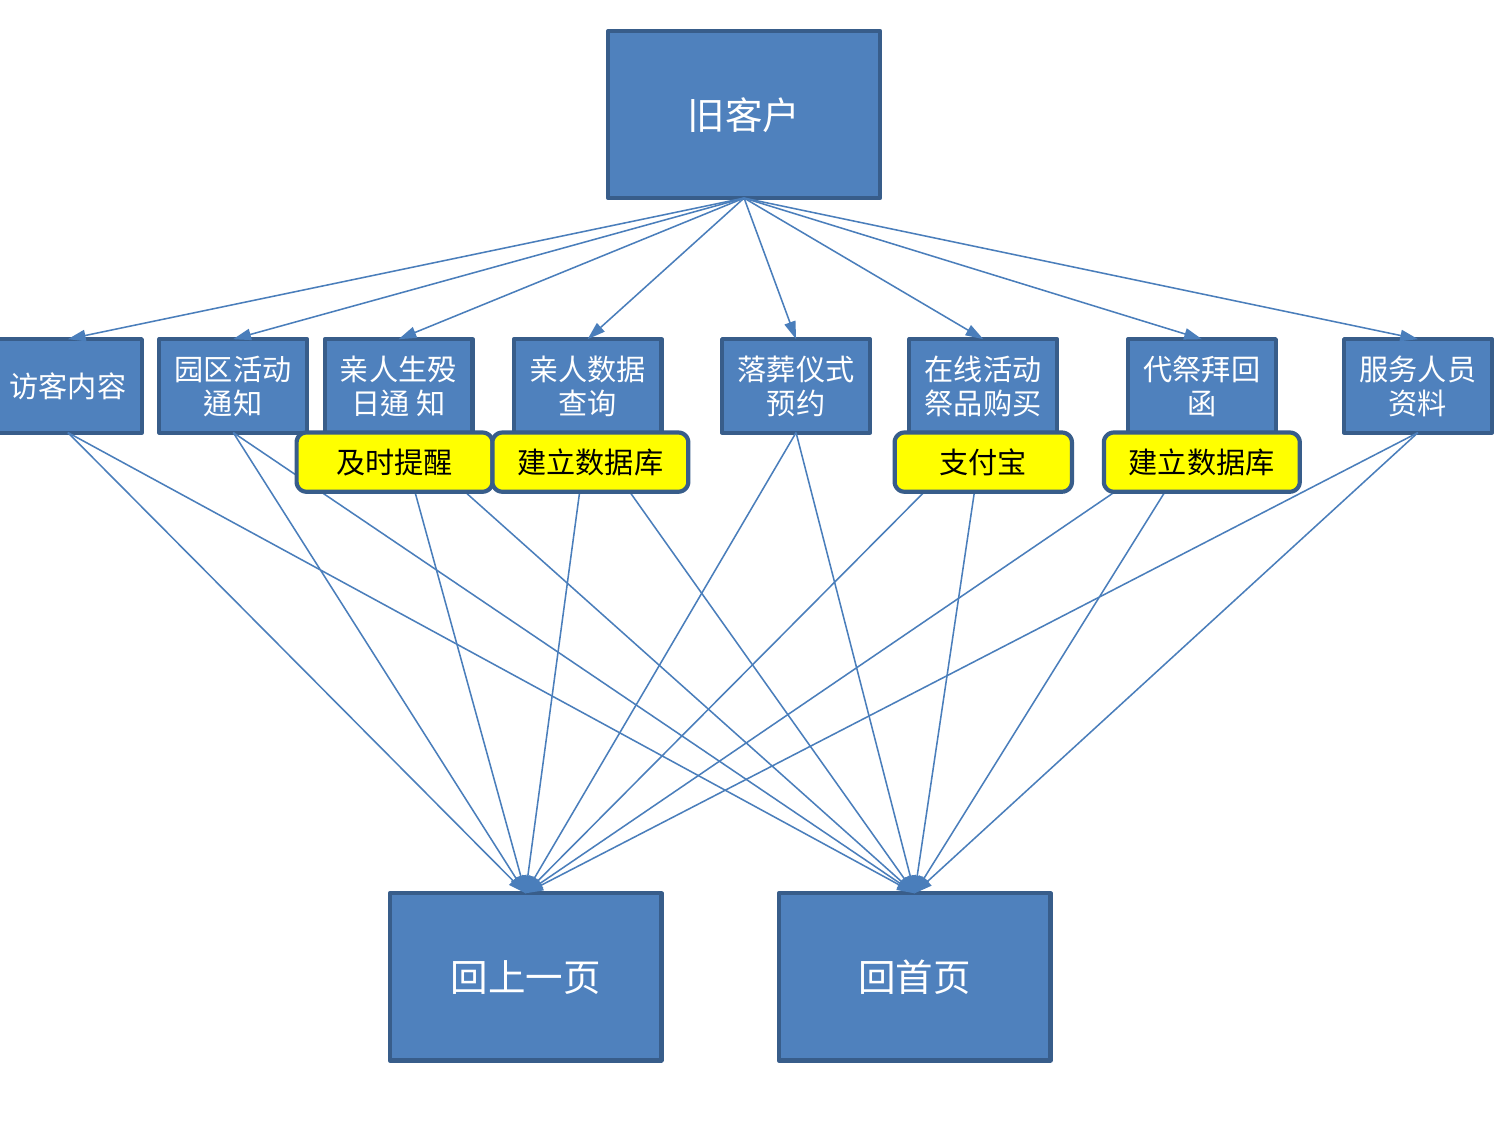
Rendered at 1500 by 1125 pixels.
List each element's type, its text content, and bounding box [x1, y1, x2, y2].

text_box 亲人数据查询 [514, 339, 662, 432]
text_box 回首页 [779, 893, 1051, 1060]
text_box 代祭拜回函 [1128, 339, 1276, 432]
text_box 回上一页 [390, 893, 661, 1060]
text_box 园区活动通知 [159, 339, 307, 433]
text_box 及时提醒 [296, 432, 492, 492]
text_box 旧客户 [608, 31, 880, 198]
text_box 建立数据库 [492, 432, 689, 492]
text_box 亲人生殁日通 知 [325, 339, 473, 432]
text_box 建立数据库 [1103, 432, 1300, 492]
text_box 落葬仪式预约 [722, 339, 870, 433]
text_box 访客内容 [0, 339, 142, 433]
text_box 支付宝 [894, 432, 1072, 492]
text_box 服务人员资料 [1344, 339, 1492, 433]
text_box 在线活动祭品购买 [909, 339, 1057, 432]
